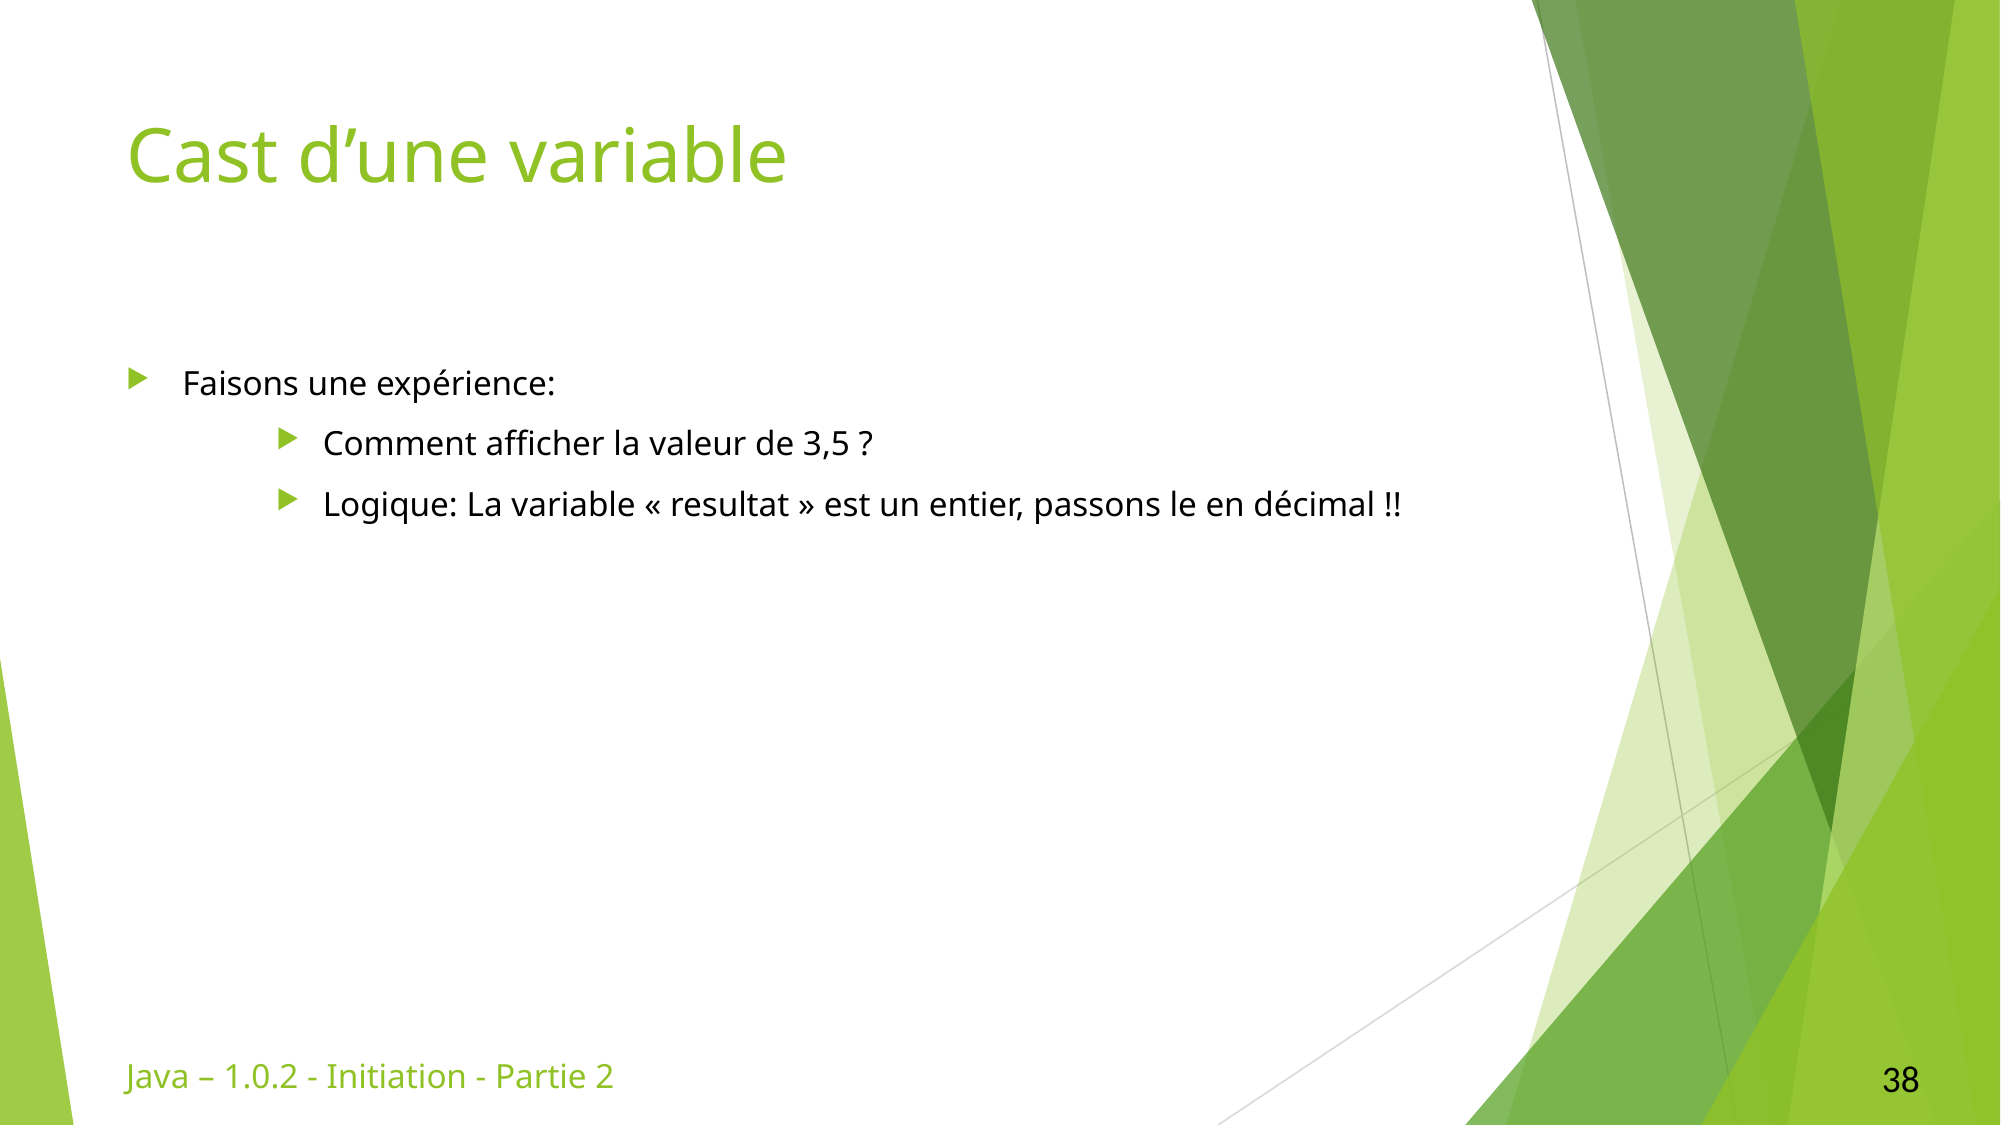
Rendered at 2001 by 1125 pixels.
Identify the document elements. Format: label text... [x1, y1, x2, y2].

title Cast d’une variable [111, 99, 1522, 317]
list Faisons une expérience: Comment afficher la valeur de 3,5 ? Logique: La variable « resultat » est un entier, passons le en décimal !! [111, 354, 1522, 992]
text_box Java – 1.0.2 - Initiation - Partie 2 [111, 1047, 1094, 1109]
text_box [1866, 1047, 1979, 1108]
